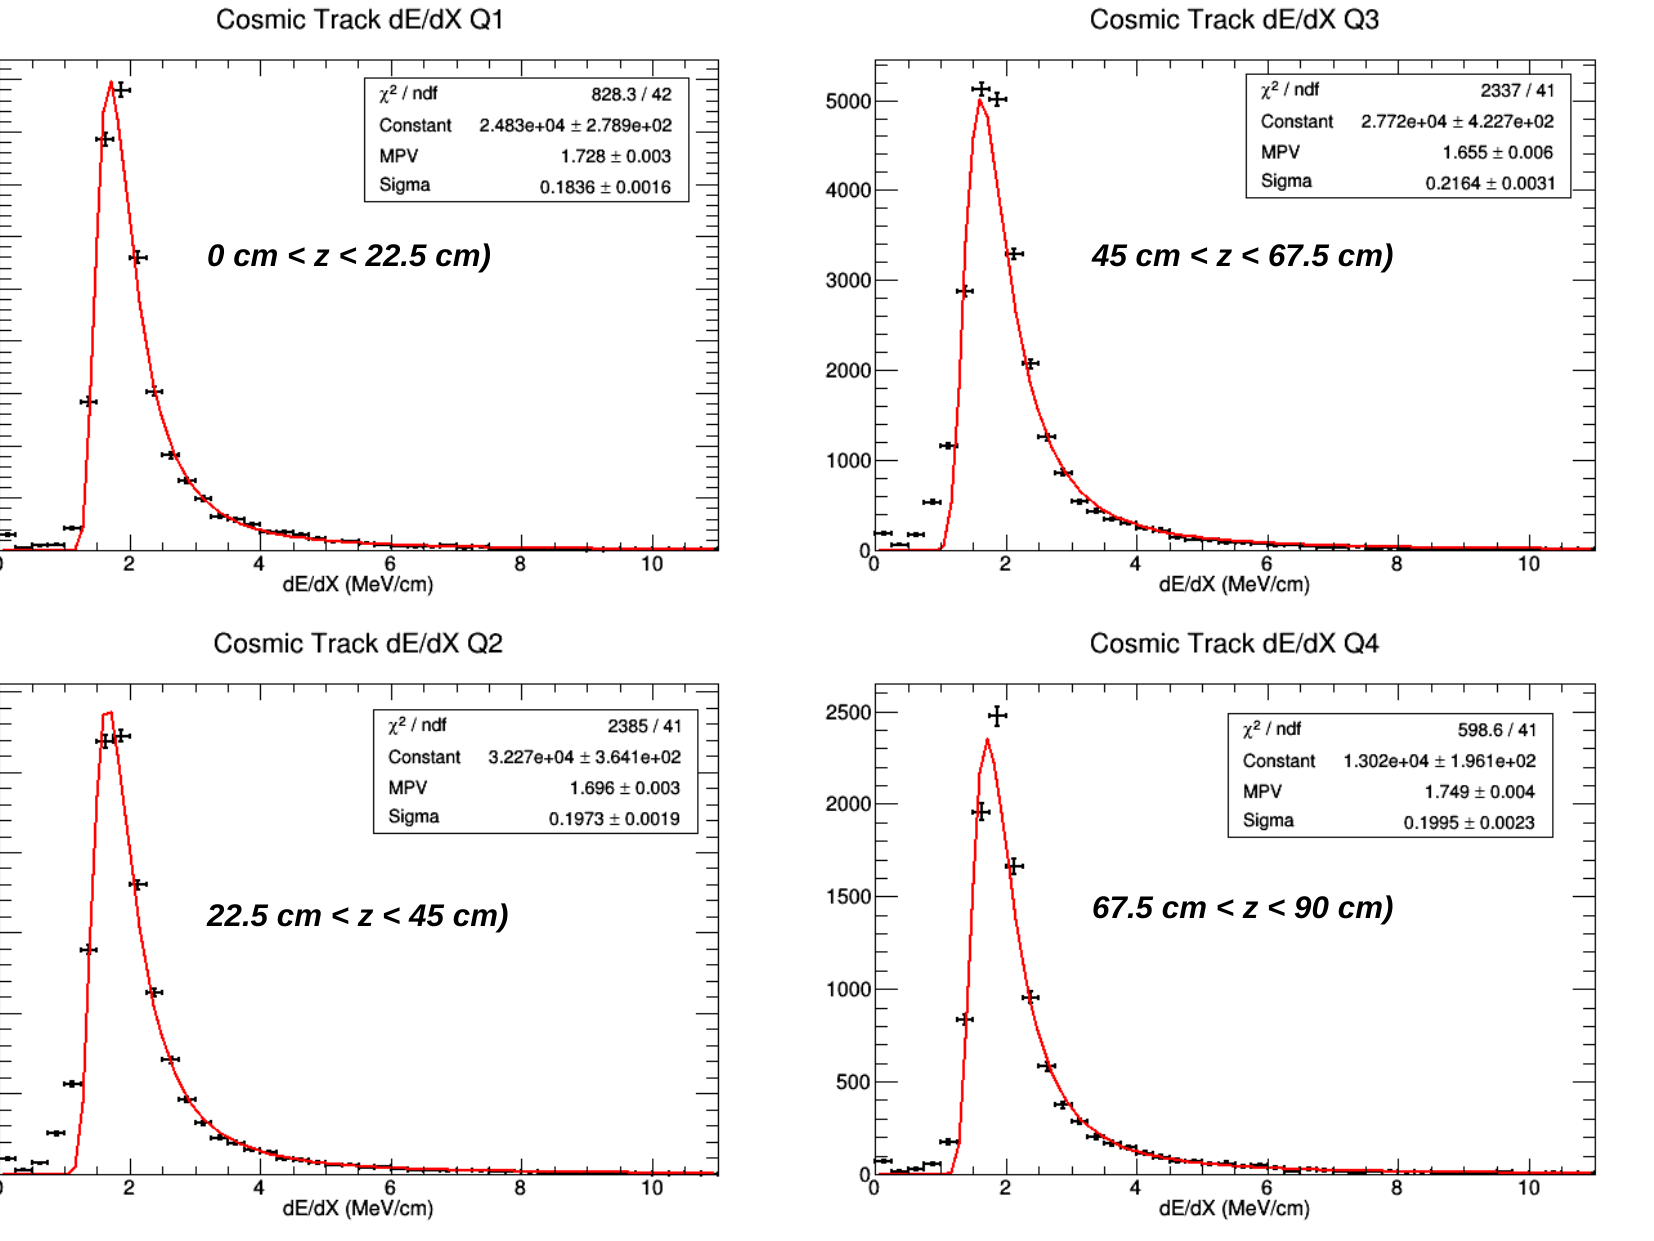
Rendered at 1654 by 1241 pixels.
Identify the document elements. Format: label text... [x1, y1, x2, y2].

text_box 22.5 cm < z < 45 cm) [192, 890, 681, 961]
text_box 0 cm < z < 22.5 cm) [192, 230, 681, 302]
picture [0, 623, 1654, 1236]
picture [0, 0, 1654, 612]
text_box 45 cm < z < 67.5 cm) [1077, 231, 1566, 302]
text_box 67.5 cm < z < 90 cm) [1077, 882, 1566, 953]
